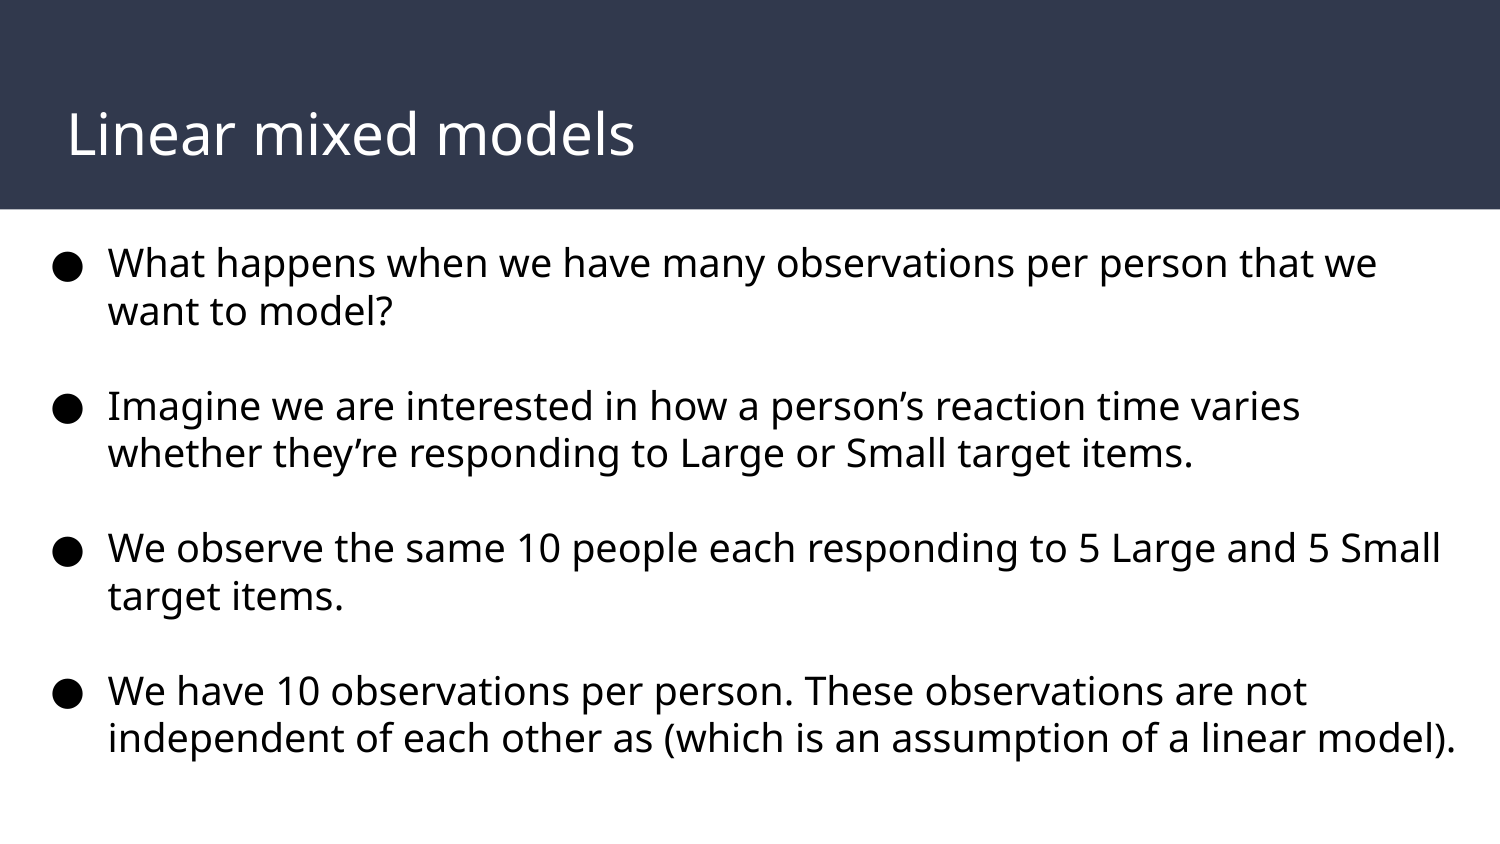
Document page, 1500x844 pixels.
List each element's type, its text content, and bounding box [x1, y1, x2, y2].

title Linear mixed models [51, 82, 1449, 185]
text_box What happens when we have many observations per person that we want to model? Imagine we are interested in how a person’s reaction time varies whether they’re responding to Large or Small target items. We observe the same 10 people each responding to 5 Large and 5 Small target items. We have 10 observations per person. These observations are not independent of each other as (which is an assumption of a linear model). [17, 223, 1475, 834]
